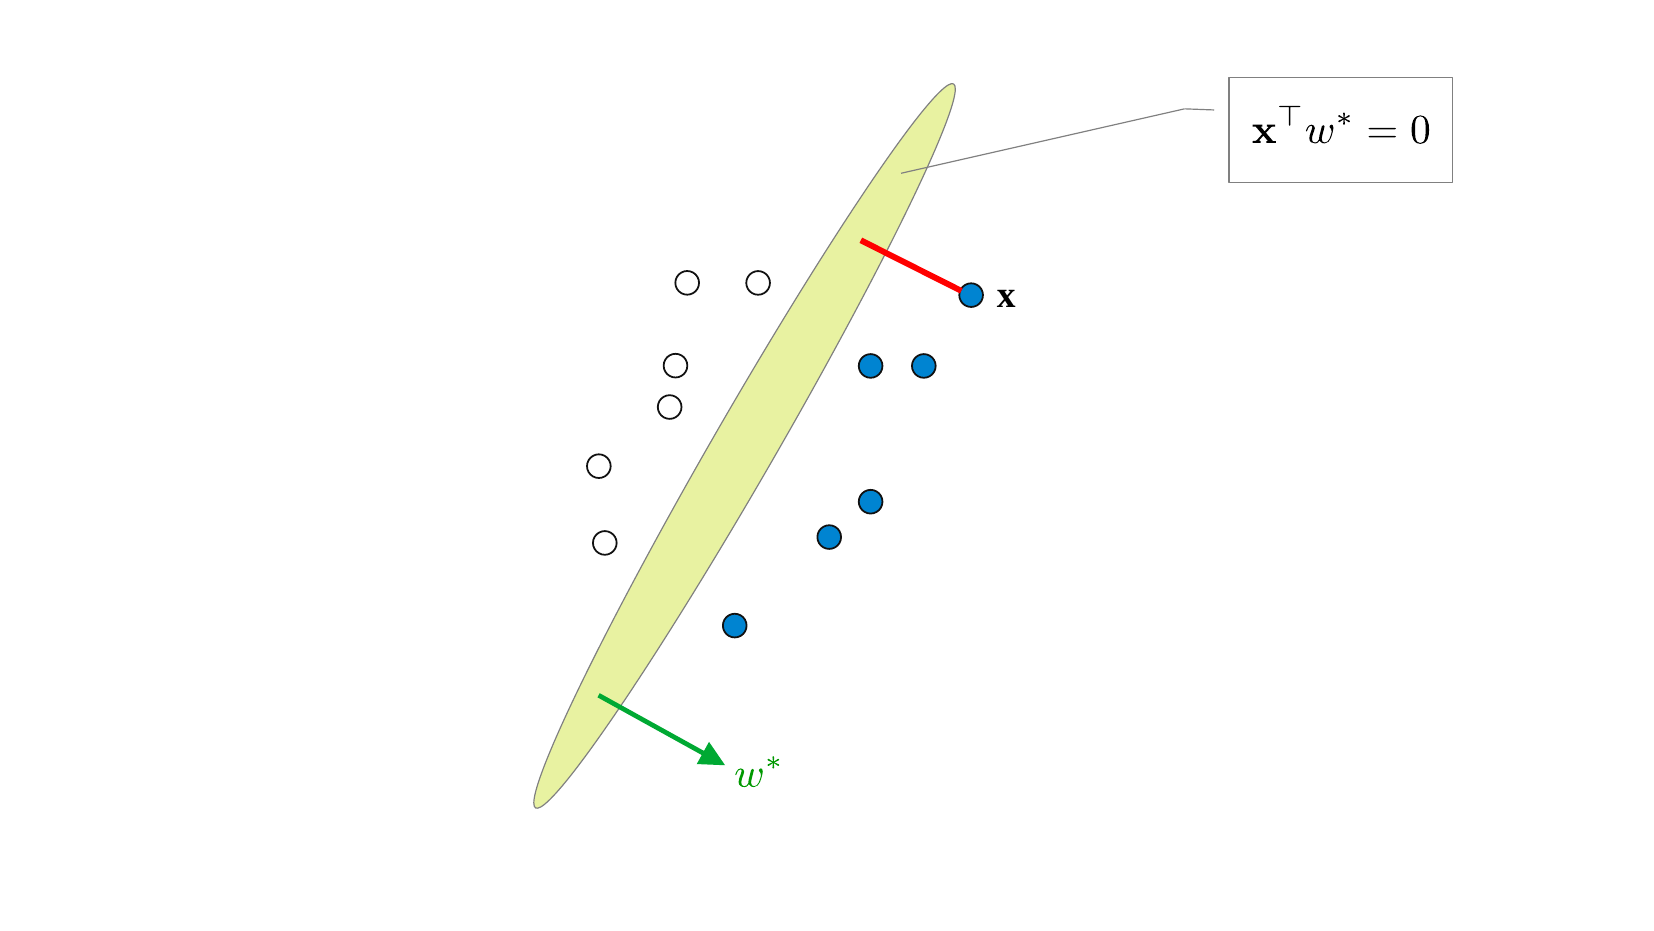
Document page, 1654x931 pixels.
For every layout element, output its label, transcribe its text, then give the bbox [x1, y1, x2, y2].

text_box [911, 354, 936, 378]
text_box [533, 83, 956, 809]
text_box [858, 354, 883, 378]
text_box [722, 613, 747, 638]
text_box [959, 283, 982, 307]
text_box [817, 525, 842, 549]
picture [734, 756, 780, 788]
text_box x [982, 267, 1029, 324]
text_box [858, 489, 883, 514]
picture [1250, 104, 1431, 146]
